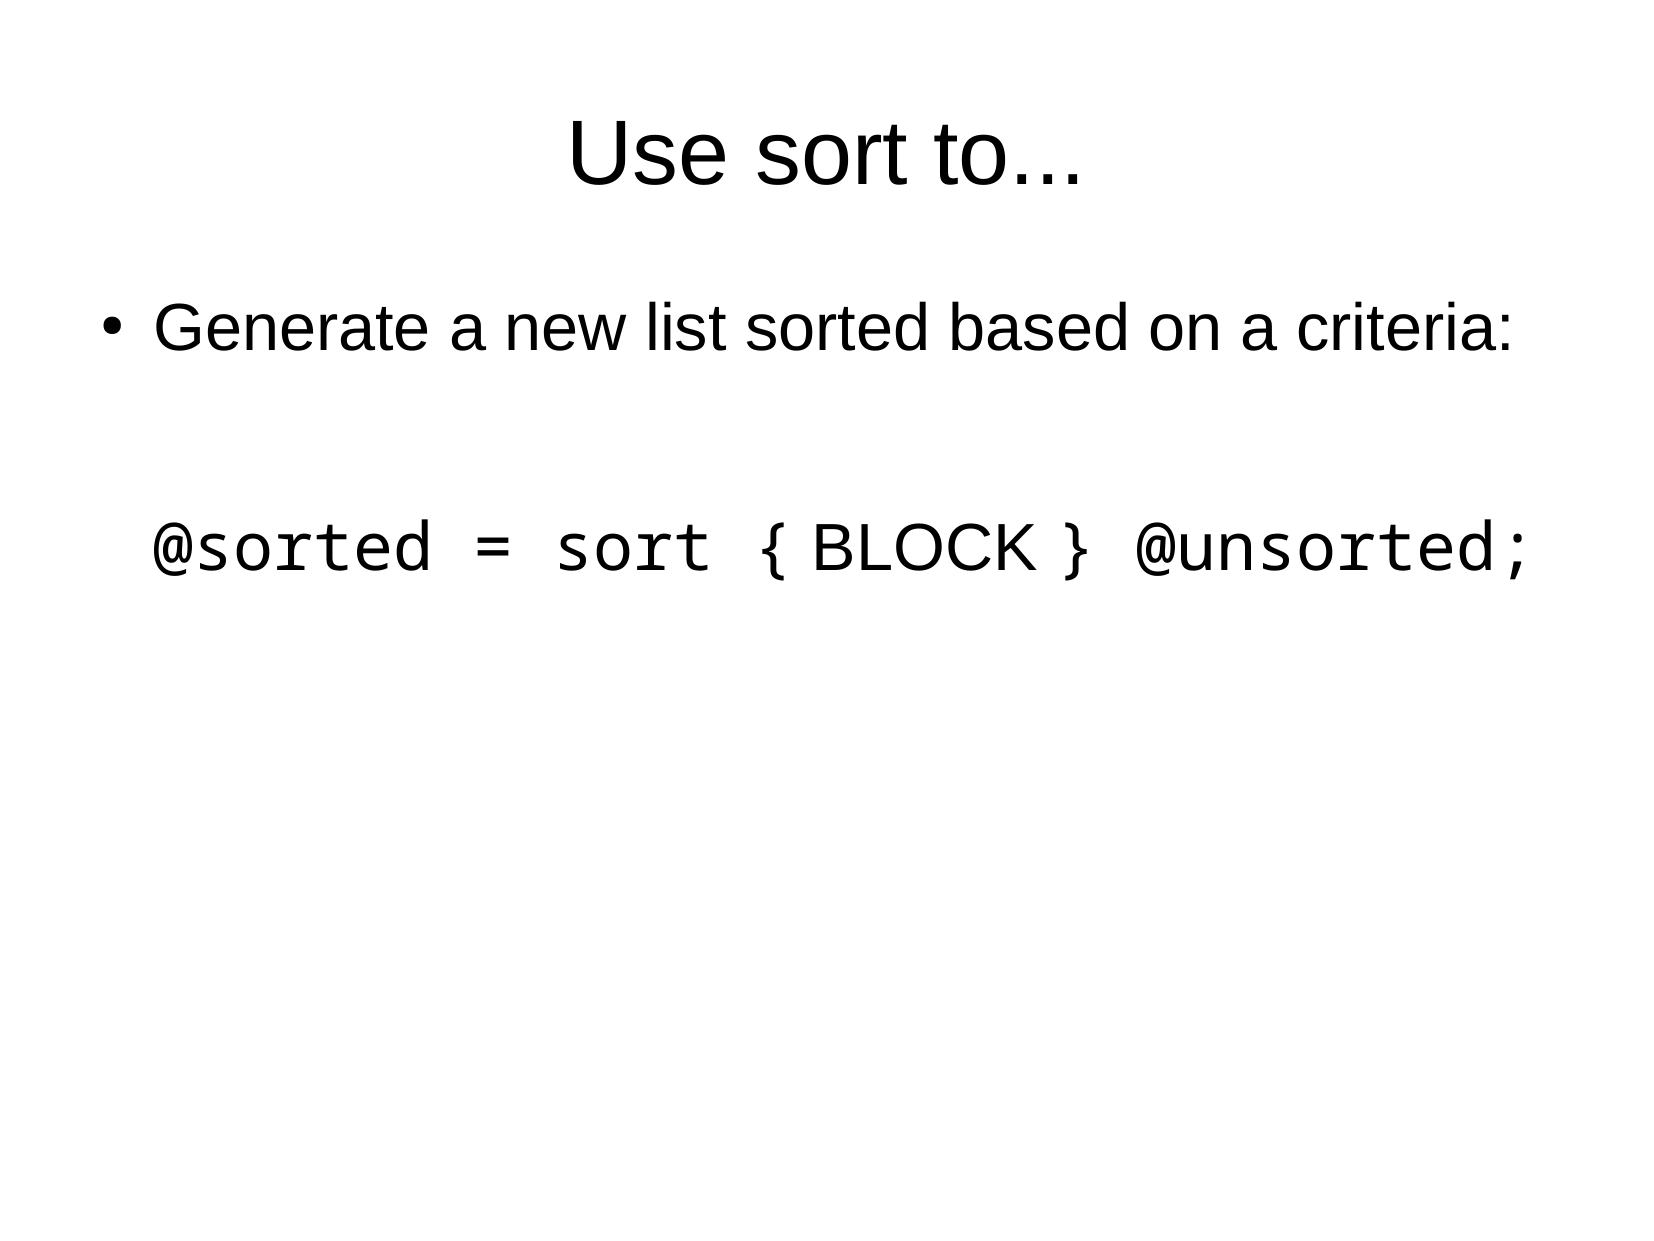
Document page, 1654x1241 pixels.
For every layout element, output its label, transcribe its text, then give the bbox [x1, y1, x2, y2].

title Use sort to... [82, 49, 1571, 257]
list Generate a new list sorted based on a criteria: @sorted = sort { BLOCK } @unsorted; [82, 290, 1571, 1010]
